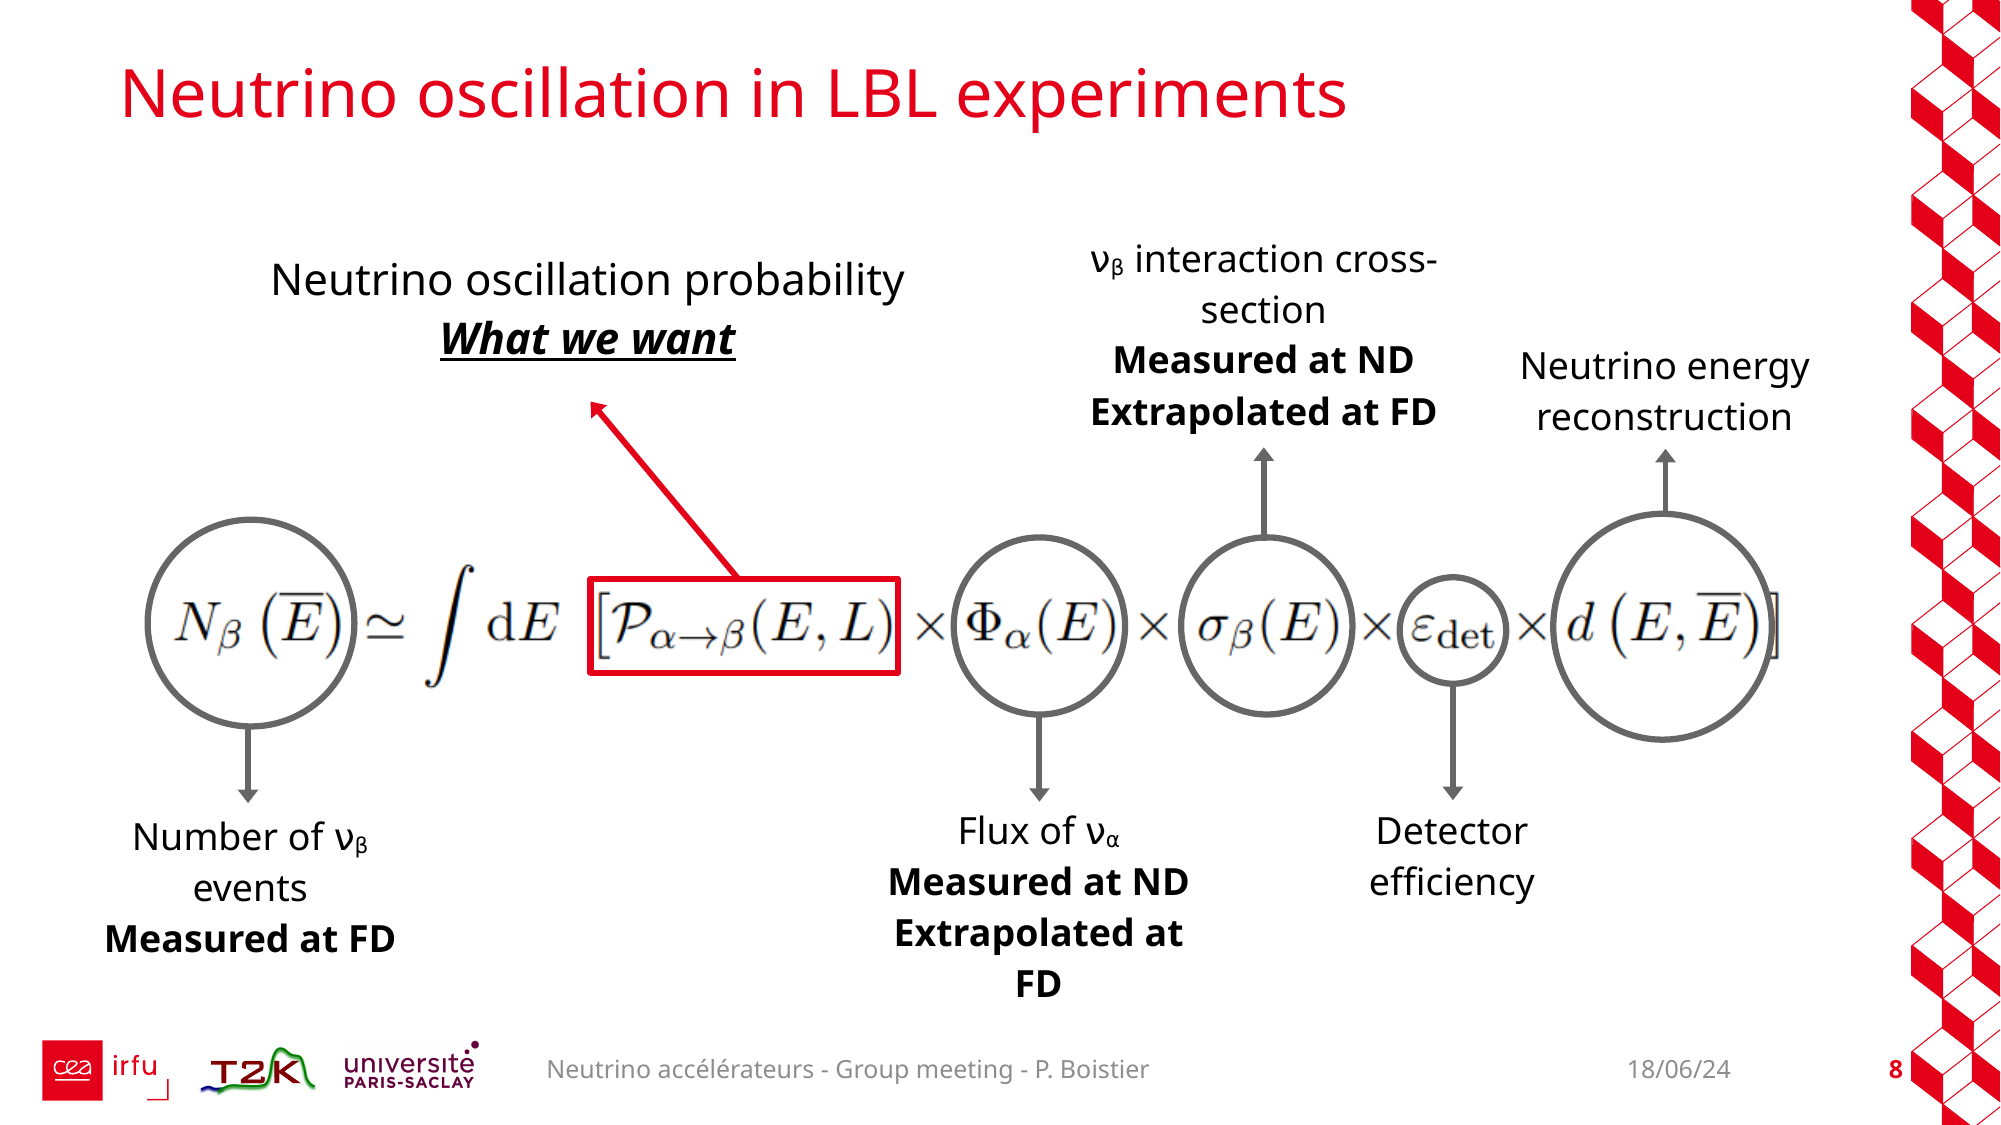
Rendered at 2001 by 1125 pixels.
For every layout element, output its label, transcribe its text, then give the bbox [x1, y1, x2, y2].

picture [1751, 554, 1790, 697]
picture [166, 689, 173, 697]
picture [1557, 554, 1768, 697]
picture [1185, 554, 1349, 697]
picture [594, 582, 895, 670]
picture [1324, 554, 1574, 697]
text_box Neutrino oscillation probability What we want [230, 241, 945, 520]
text_box Neutrino energy reconstruction [1503, 223, 1827, 449]
picture [344, 1040, 479, 1089]
text_box Detector efficiency [1290, 797, 1614, 1024]
text_box Flux of να Measured at ND Extrapolated at FD [850, 797, 1228, 1076]
text_box Number of νβ events Measured at FD [88, 803, 413, 1029]
title Neutrino oscillation in LBL experiments [119, 52, 1881, 196]
picture [957, 554, 1121, 697]
picture [1403, 581, 1503, 680]
picture [1096, 554, 1210, 697]
text_box νβ interaction cross-section Measured at ND Extrapolated at FD [1069, 194, 1459, 444]
picture [329, 554, 983, 697]
picture [196, 1040, 318, 1101]
picture [166, 554, 351, 697]
